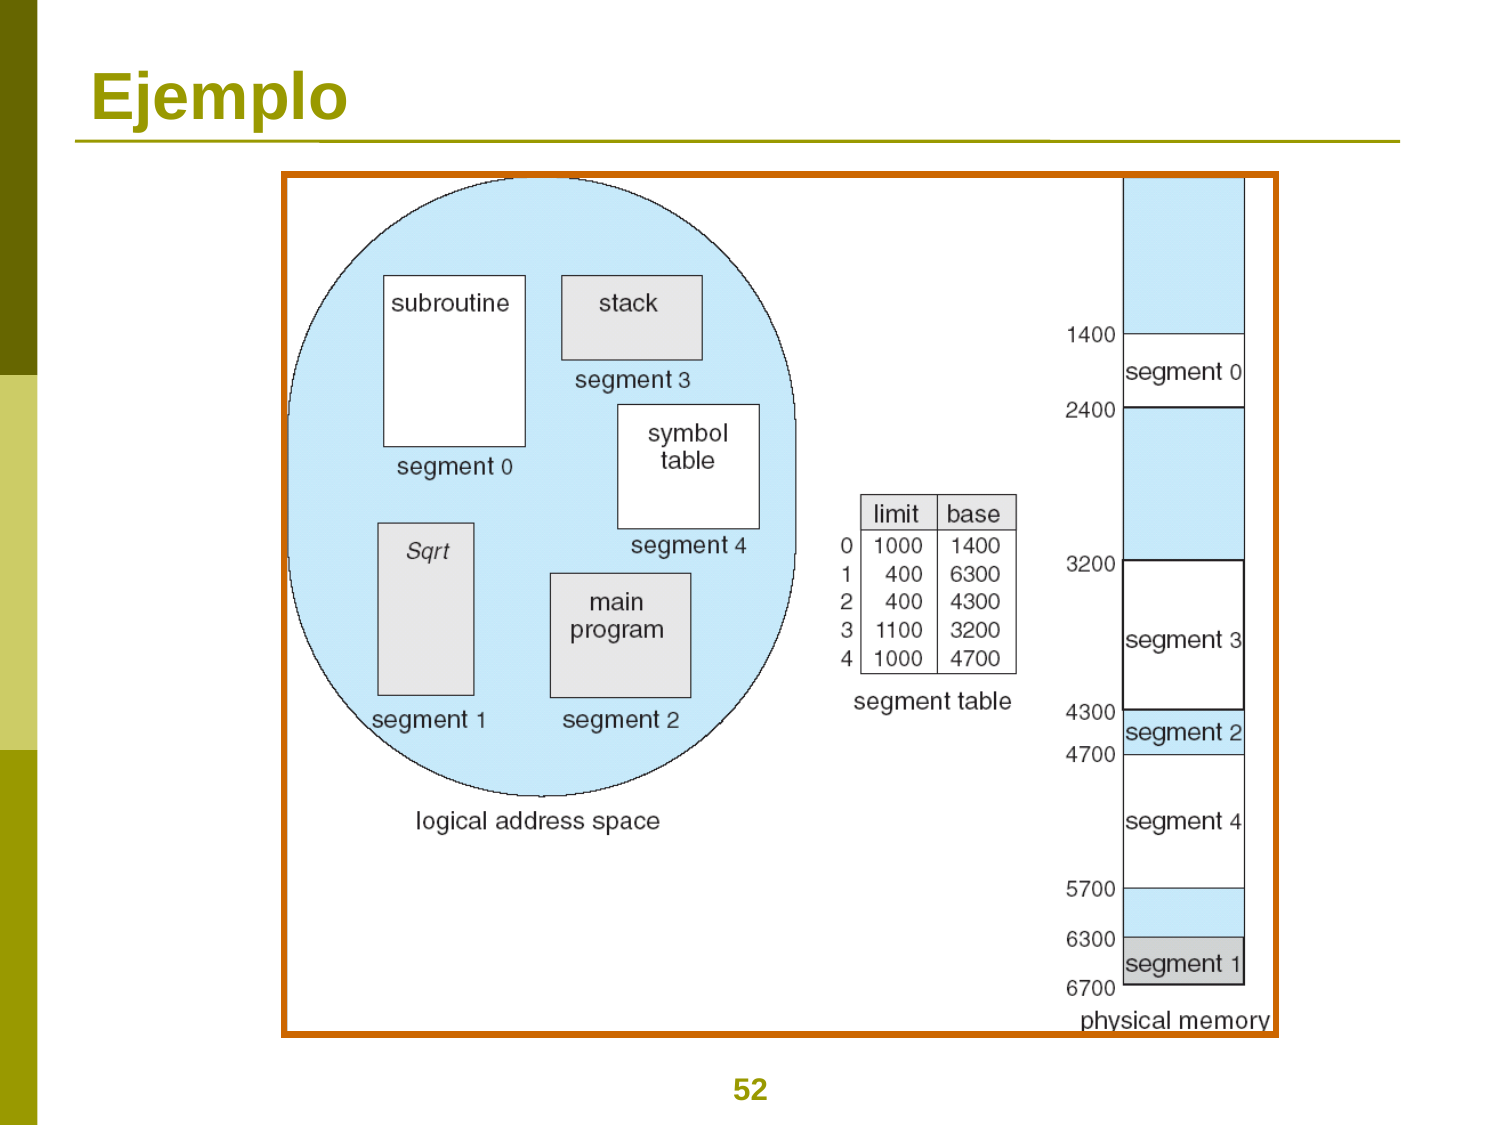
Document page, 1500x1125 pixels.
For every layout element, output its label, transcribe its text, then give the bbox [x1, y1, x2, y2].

text_box Ejemplo [75, 45, 1426, 141]
picture [287, 177, 1273, 1032]
